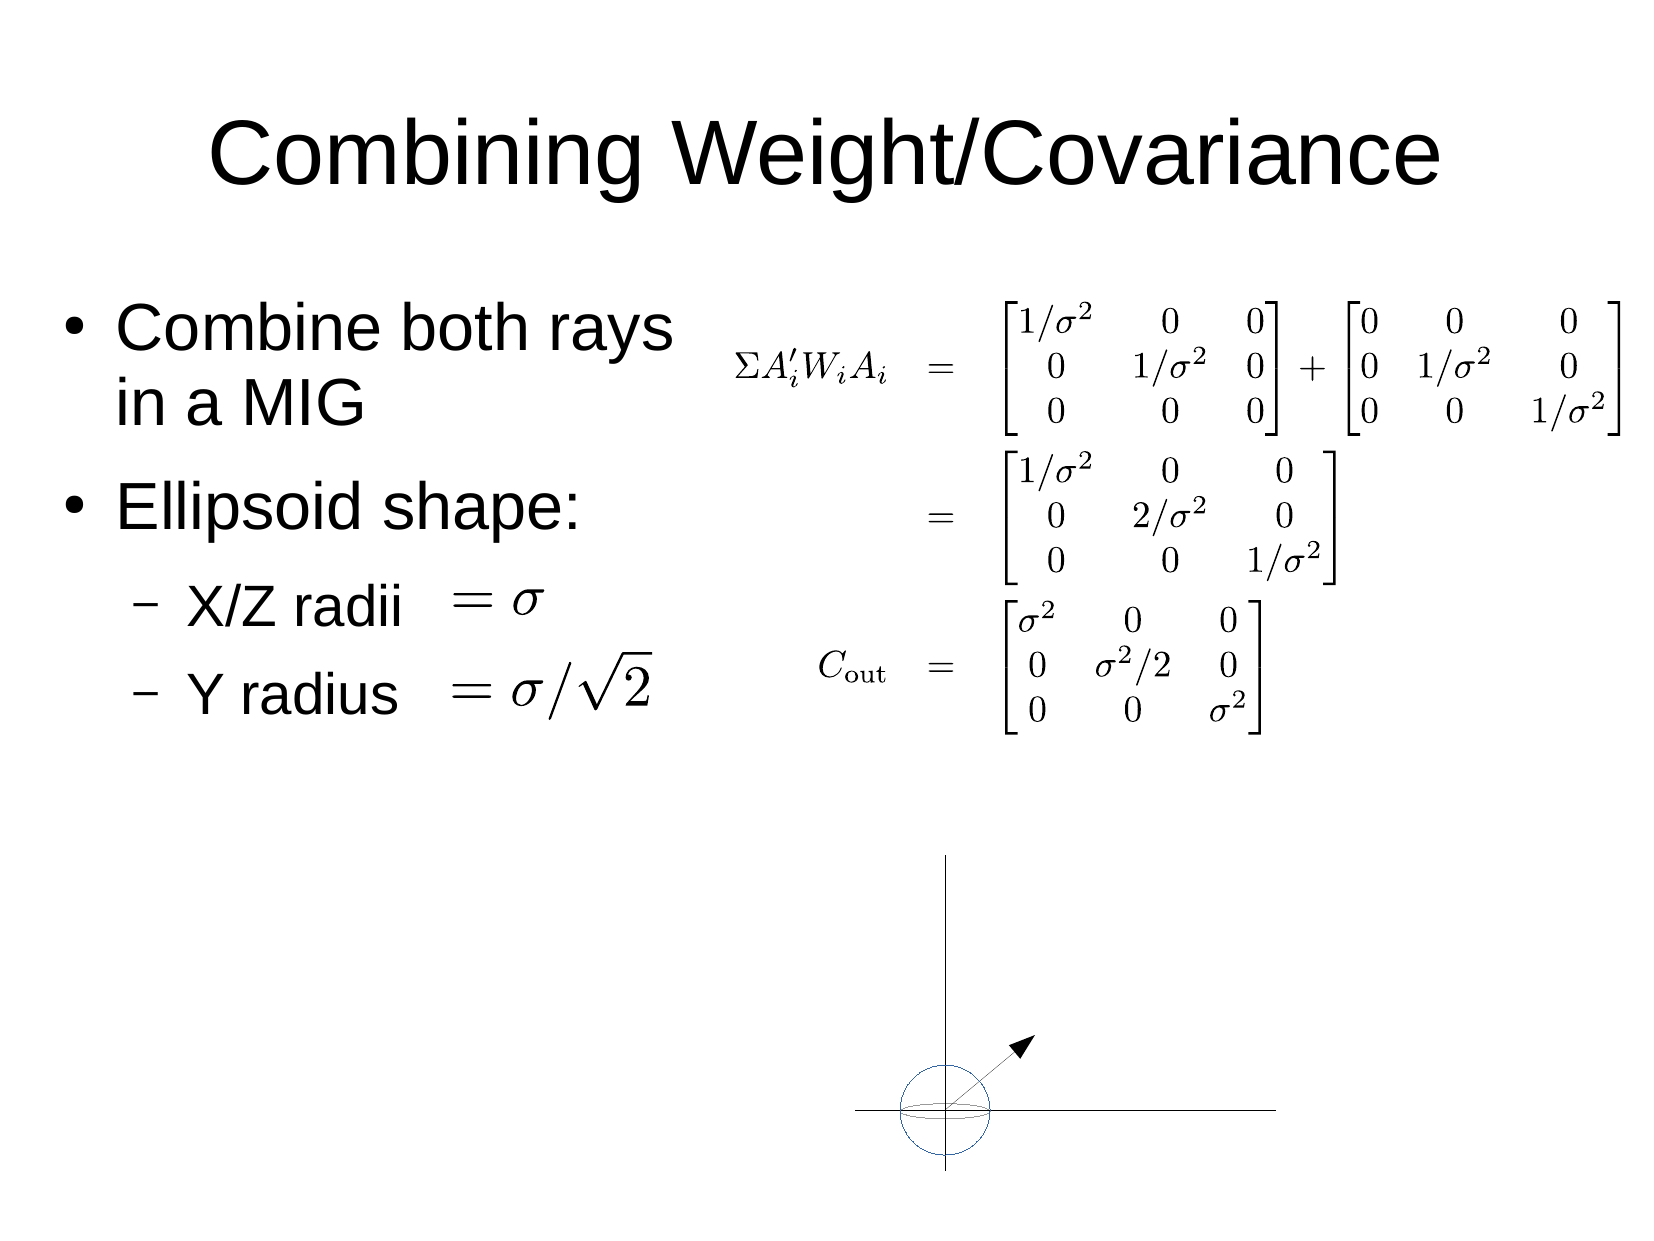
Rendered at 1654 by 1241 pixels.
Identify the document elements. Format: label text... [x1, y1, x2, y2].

title Combining Weight/Covariance [82, 49, 1571, 257]
text_box [450, 589, 547, 616]
text_box [901, 1103, 945, 1110]
text_box [946, 1111, 989, 1119]
text_box [947, 1103, 990, 1110]
text_box [901, 1111, 945, 1119]
text_box [449, 652, 653, 721]
text_box [733, 301, 1633, 735]
list Combine both rays in a MIG Ellipsoid shape: X/Z radii Y radius [45, 290, 706, 1010]
